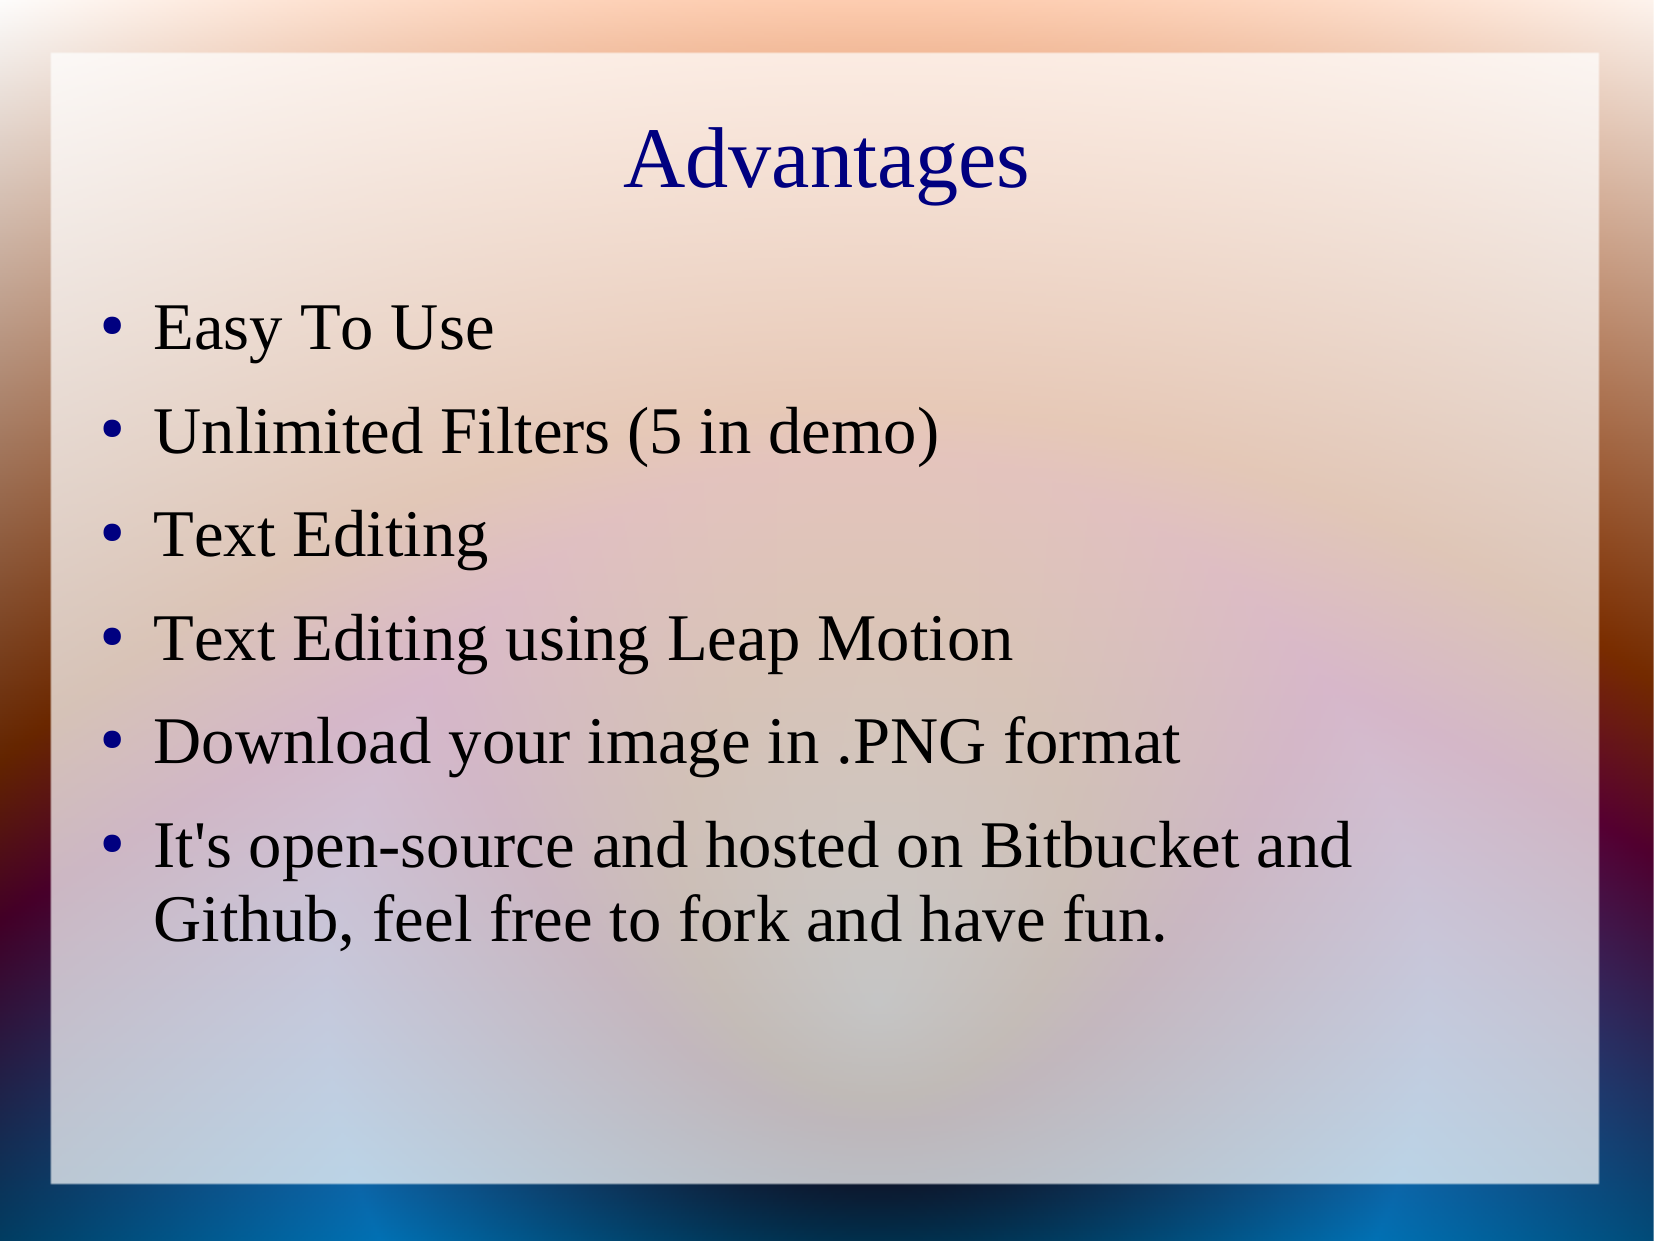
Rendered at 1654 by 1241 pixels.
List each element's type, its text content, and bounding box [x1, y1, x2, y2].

title Advantages [82, 55, 1571, 263]
picture [0, 0, 1654, 1241]
list Easy To Use Unlimited Filters (5 in demo) Text Editing Text Editing using Leap Motion Download your image in .PNG format It's open-source and hosted on Bitbucket and Github, feel free to fork and have fun. [82, 290, 1571, 1034]
